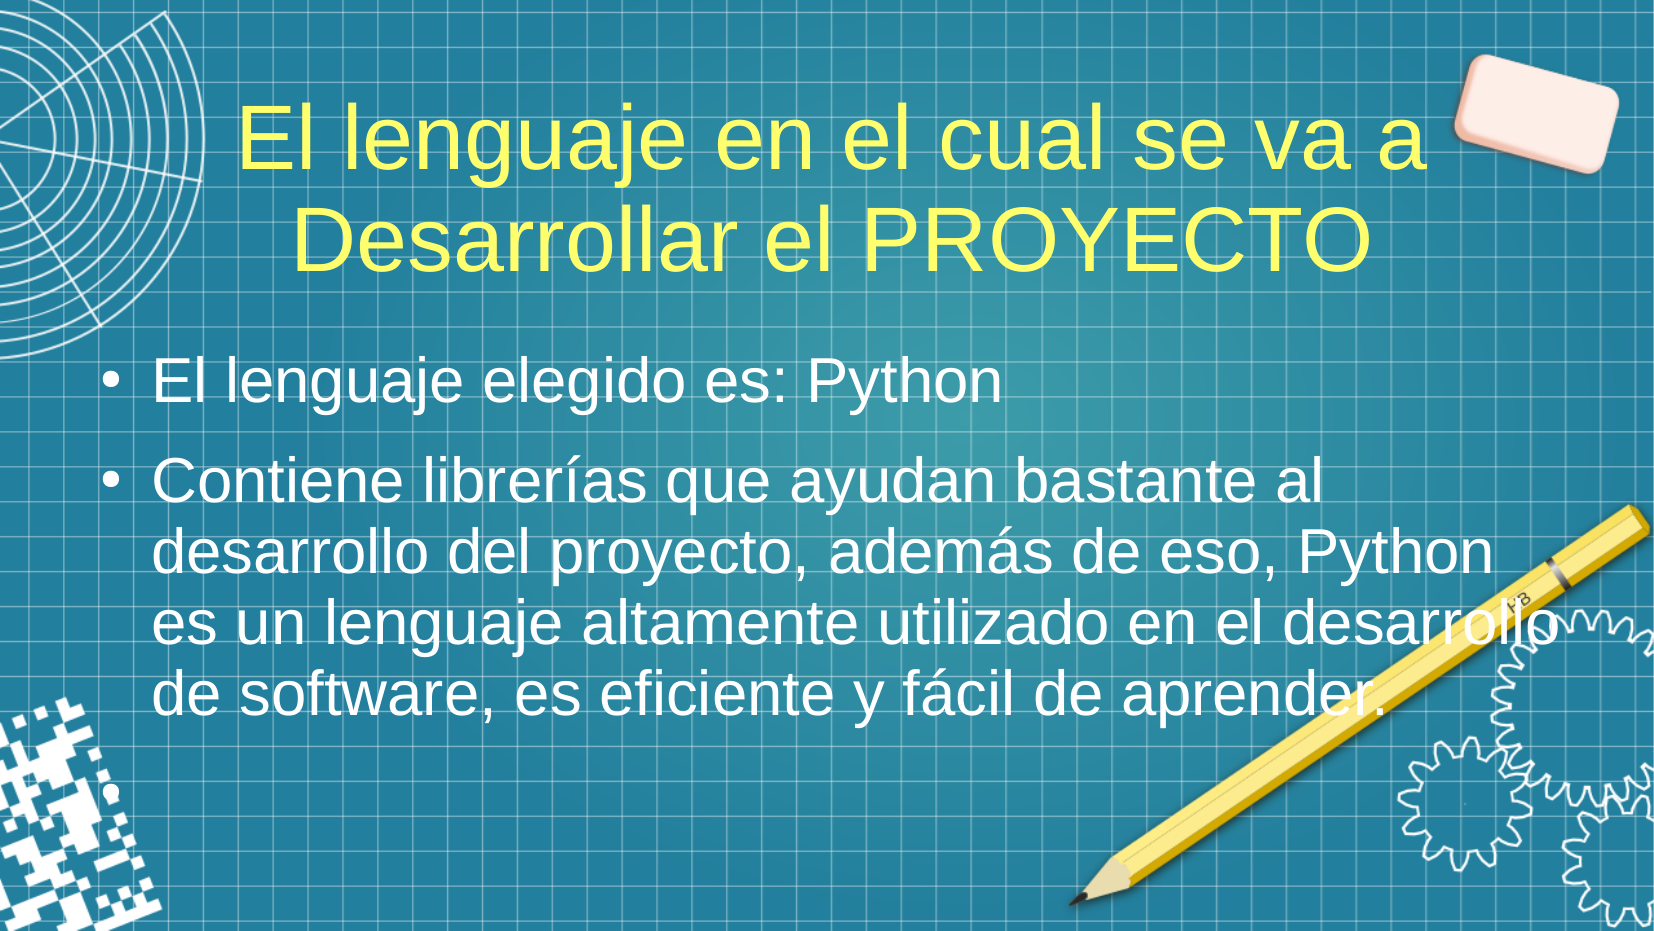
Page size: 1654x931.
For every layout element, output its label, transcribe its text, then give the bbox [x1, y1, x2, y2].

title El lenguaje en el cual se va a Desarrollar el PROYECTO [88, 82, 1577, 296]
list El lenguaje elegido es: Python Contiene librerías que ayudan bastante al desarrollo del proyecto, además de eso, Python es un lenguaje altamente utilizado en el desarrollo de software, es eficiente y fácil de aprender. [82, 345, 1571, 798]
picture [0, 0, 1654, 931]
